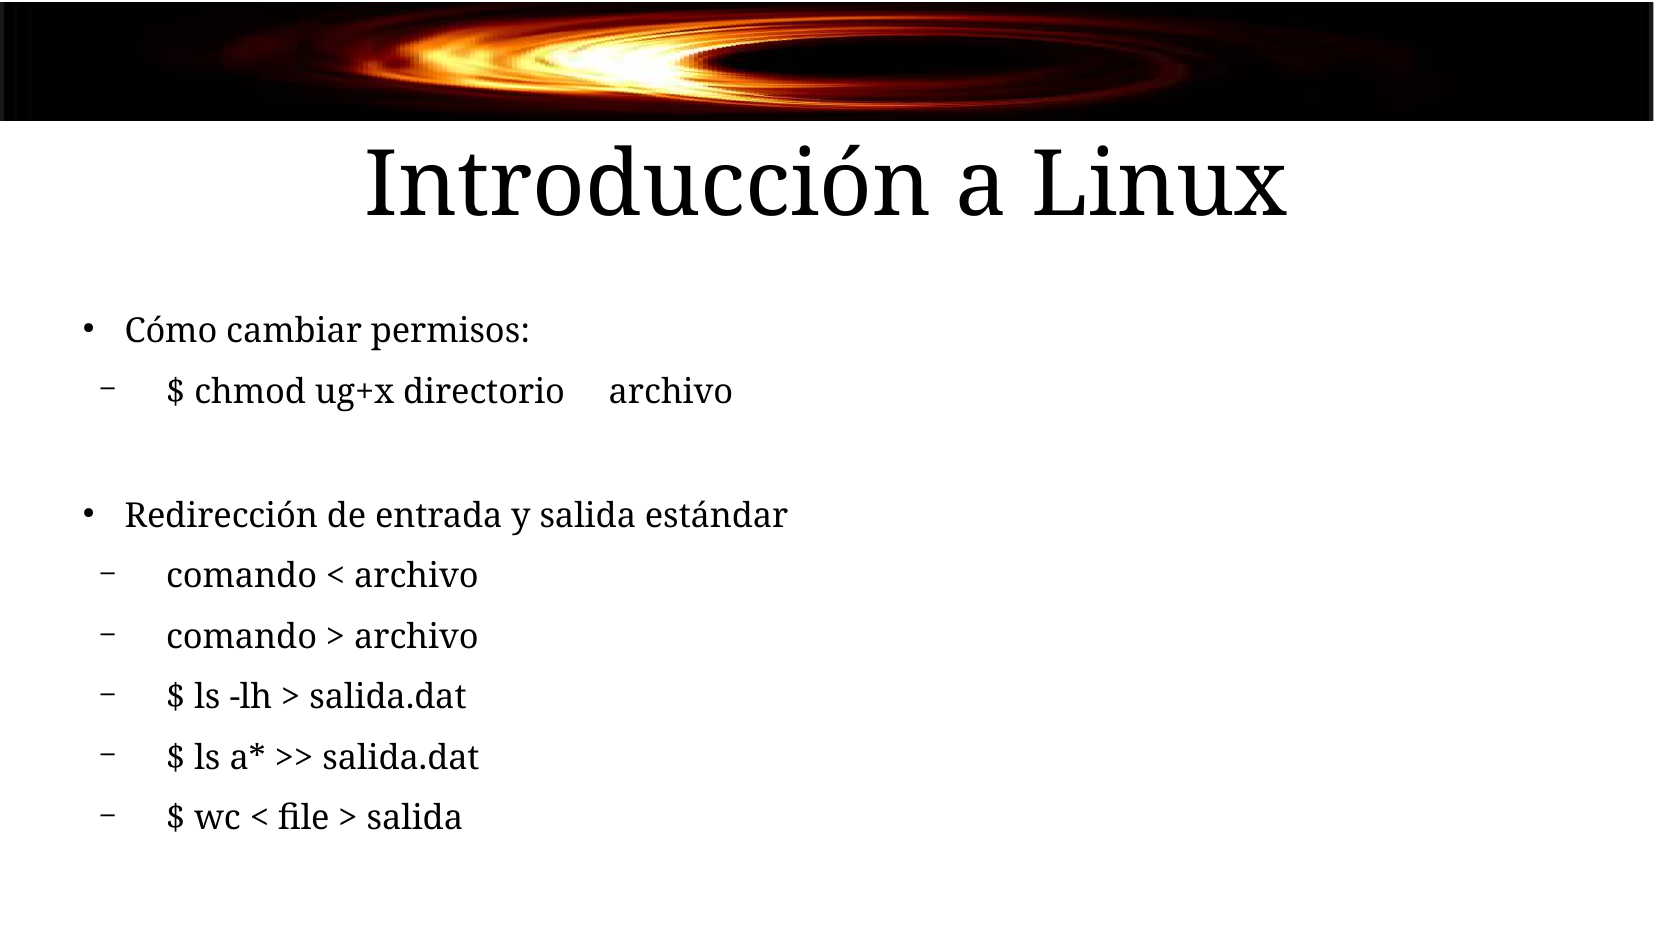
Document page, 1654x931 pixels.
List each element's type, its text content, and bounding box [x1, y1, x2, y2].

title Introducción a Linux [82, 121, 1571, 258]
picture [0, 2, 1654, 121]
list Cómo cambiar permisos: $ chmod ug+x directorio archivo Redirección de entrada y salida estándar comando < archivo comando > archivo $ ls -lh > salida.dat $ ls a* >> salida.dat $ wc < file > salida [82, 306, 1571, 846]
